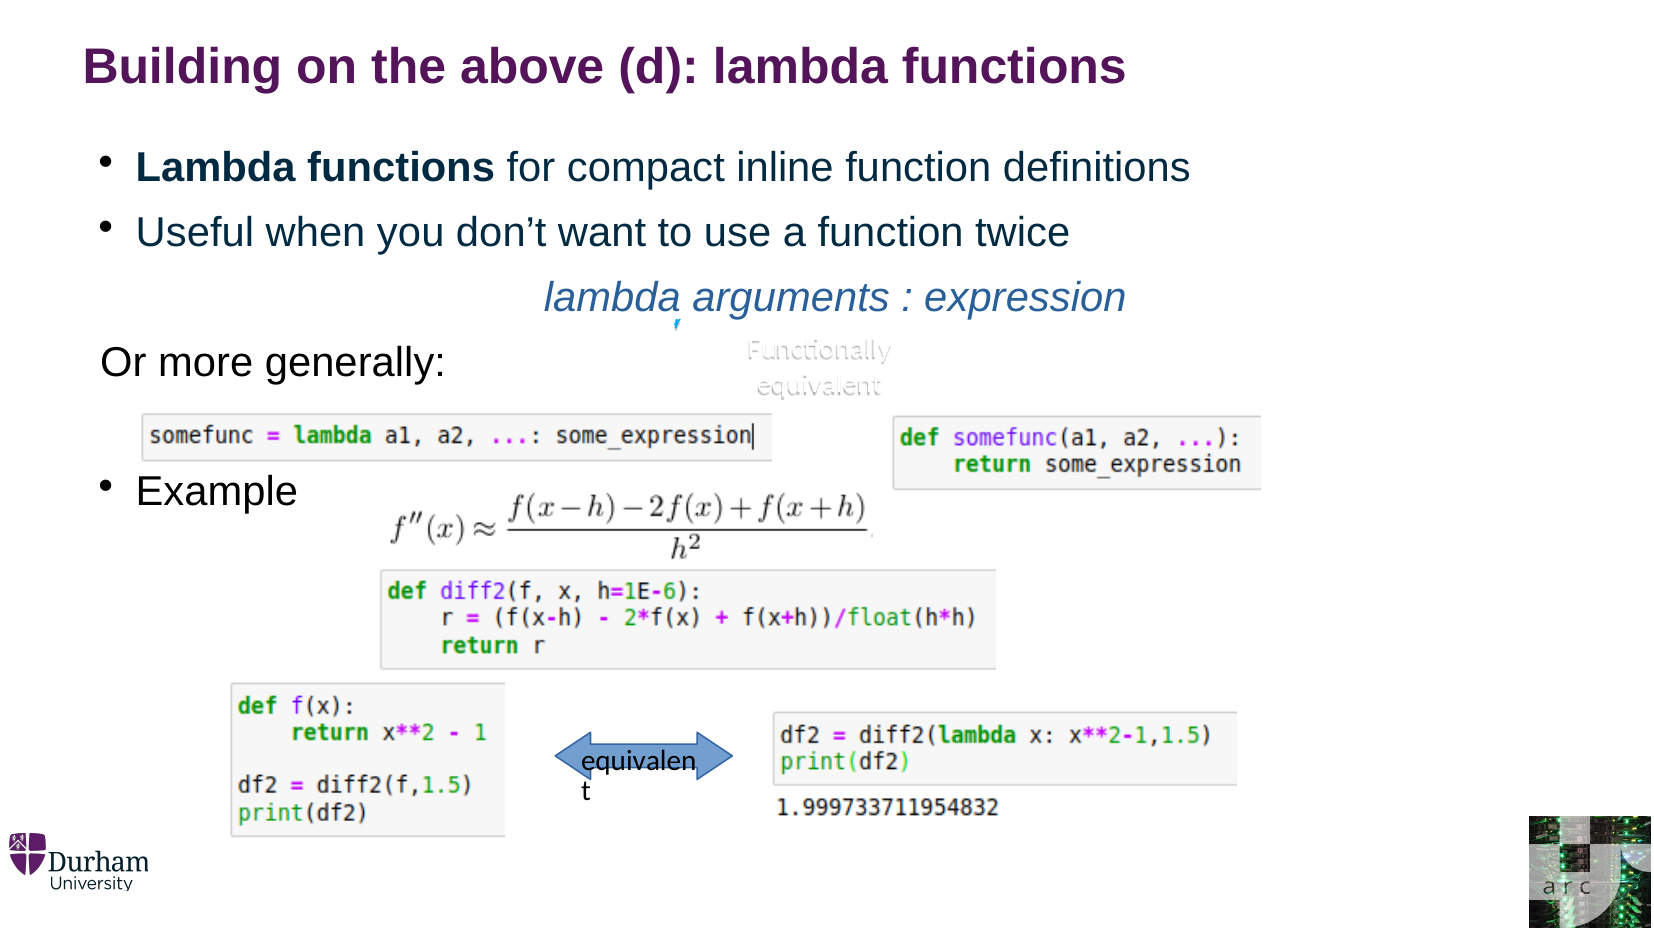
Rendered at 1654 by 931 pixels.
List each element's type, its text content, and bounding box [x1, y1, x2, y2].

picture [221, 678, 505, 844]
picture [883, 411, 1261, 497]
picture [1529, 816, 1651, 928]
picture [9, 833, 148, 891]
picture [765, 707, 1237, 829]
list Lambda functions for compact inline function definitions Useful when you don’t want to use a function twice lambda arguments : expression Or more generally: Example [82, 141, 1571, 745]
picture [369, 477, 996, 675]
text_box [721, 748, 733, 764]
text_box [555, 748, 566, 764]
picture [132, 407, 772, 465]
text_box equivalent [566, 735, 721, 780]
title Building on the above (d): lambda functions [82, 36, 1571, 93]
